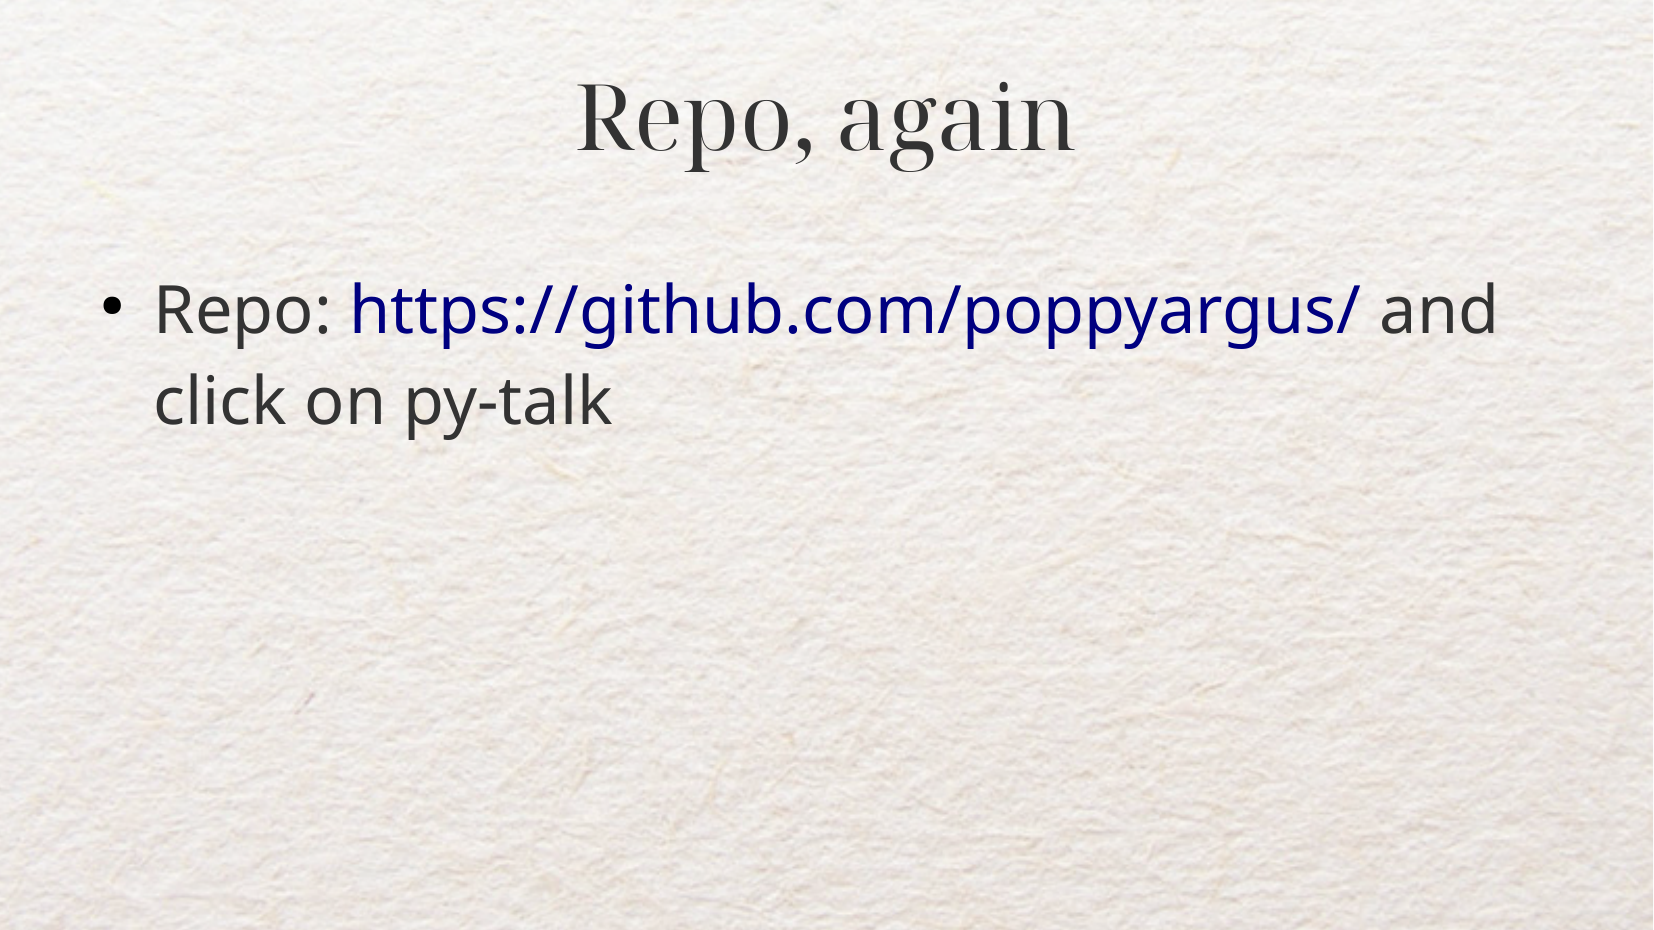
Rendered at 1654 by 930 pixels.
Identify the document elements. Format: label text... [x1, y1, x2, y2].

list Repo: https://github.com/poppyargus/ and click on py-talk [82, 262, 1571, 825]
picture [0, 0, 1654, 930]
title Repo, again [82, 37, 1571, 193]
